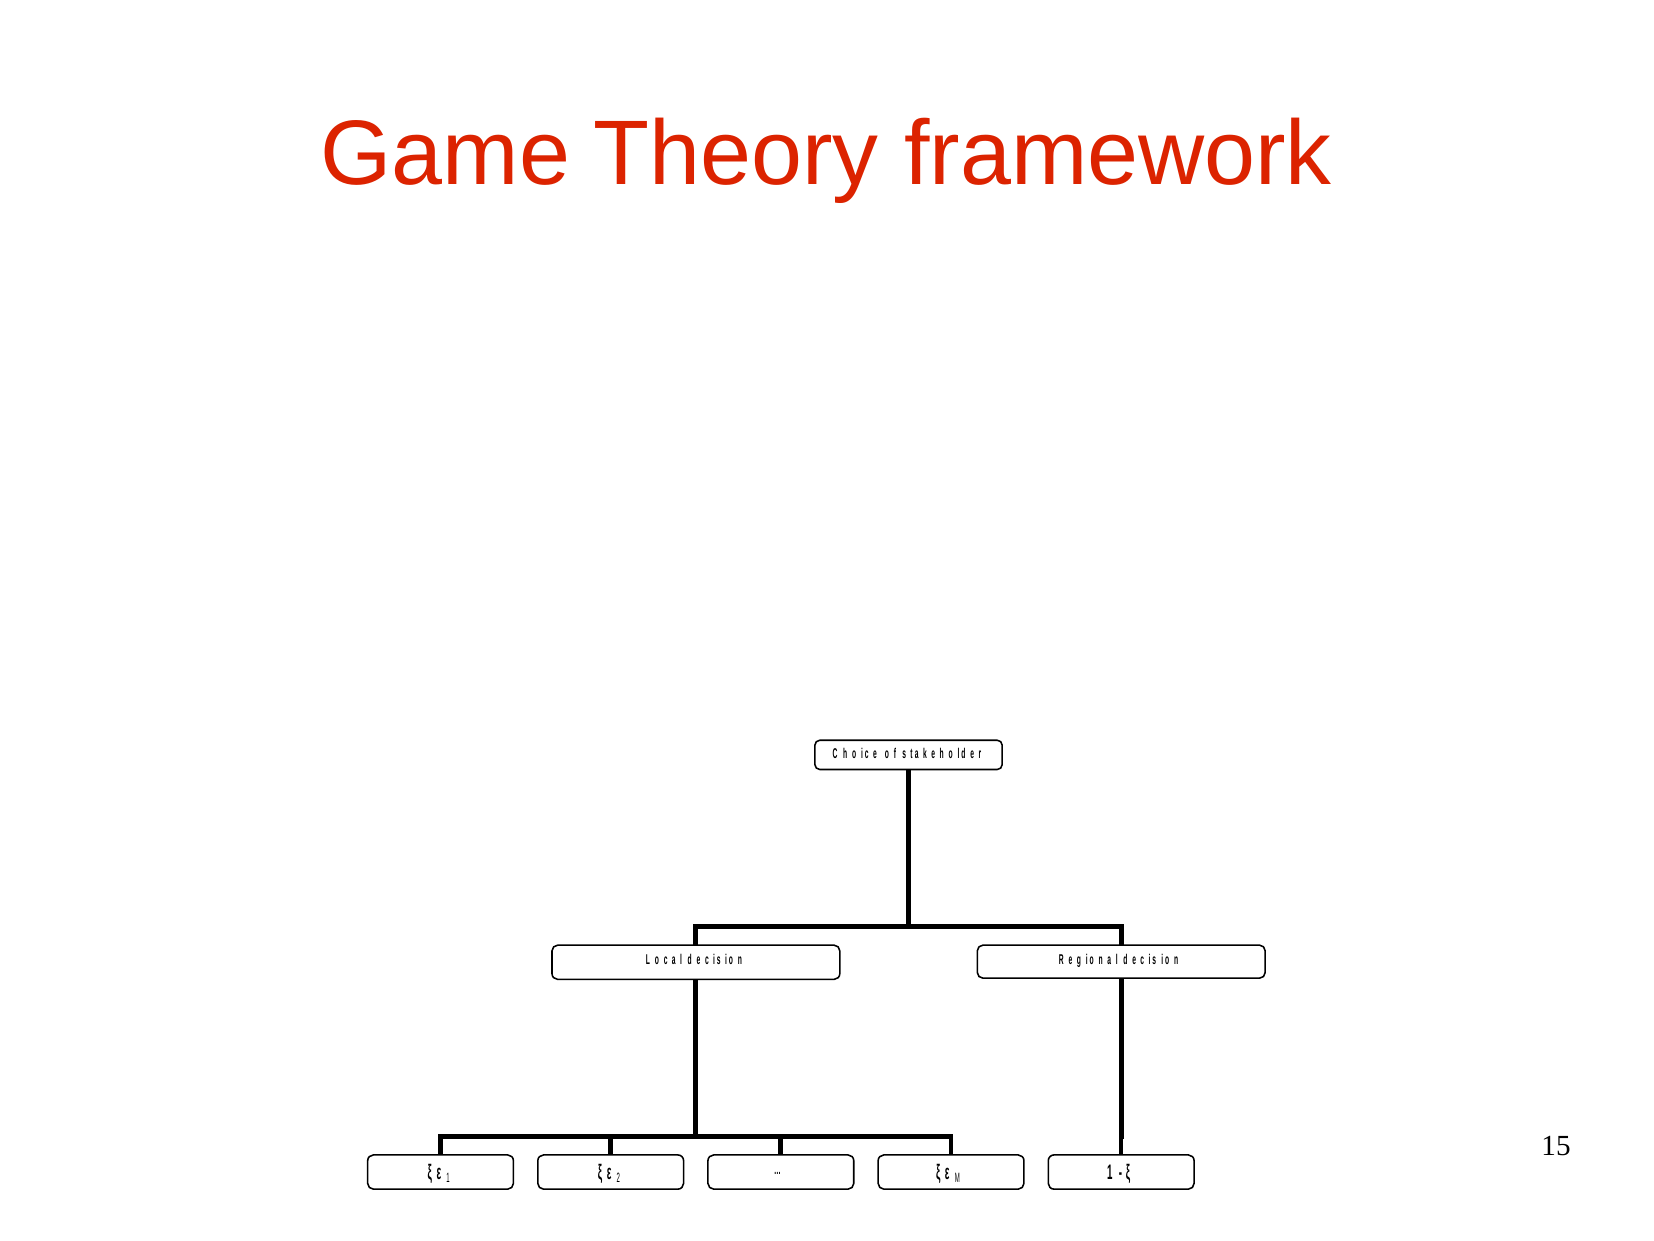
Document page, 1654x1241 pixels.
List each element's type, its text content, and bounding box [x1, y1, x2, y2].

picture [366, 739, 1267, 1191]
title Game Theory framework [82, 49, 1571, 257]
